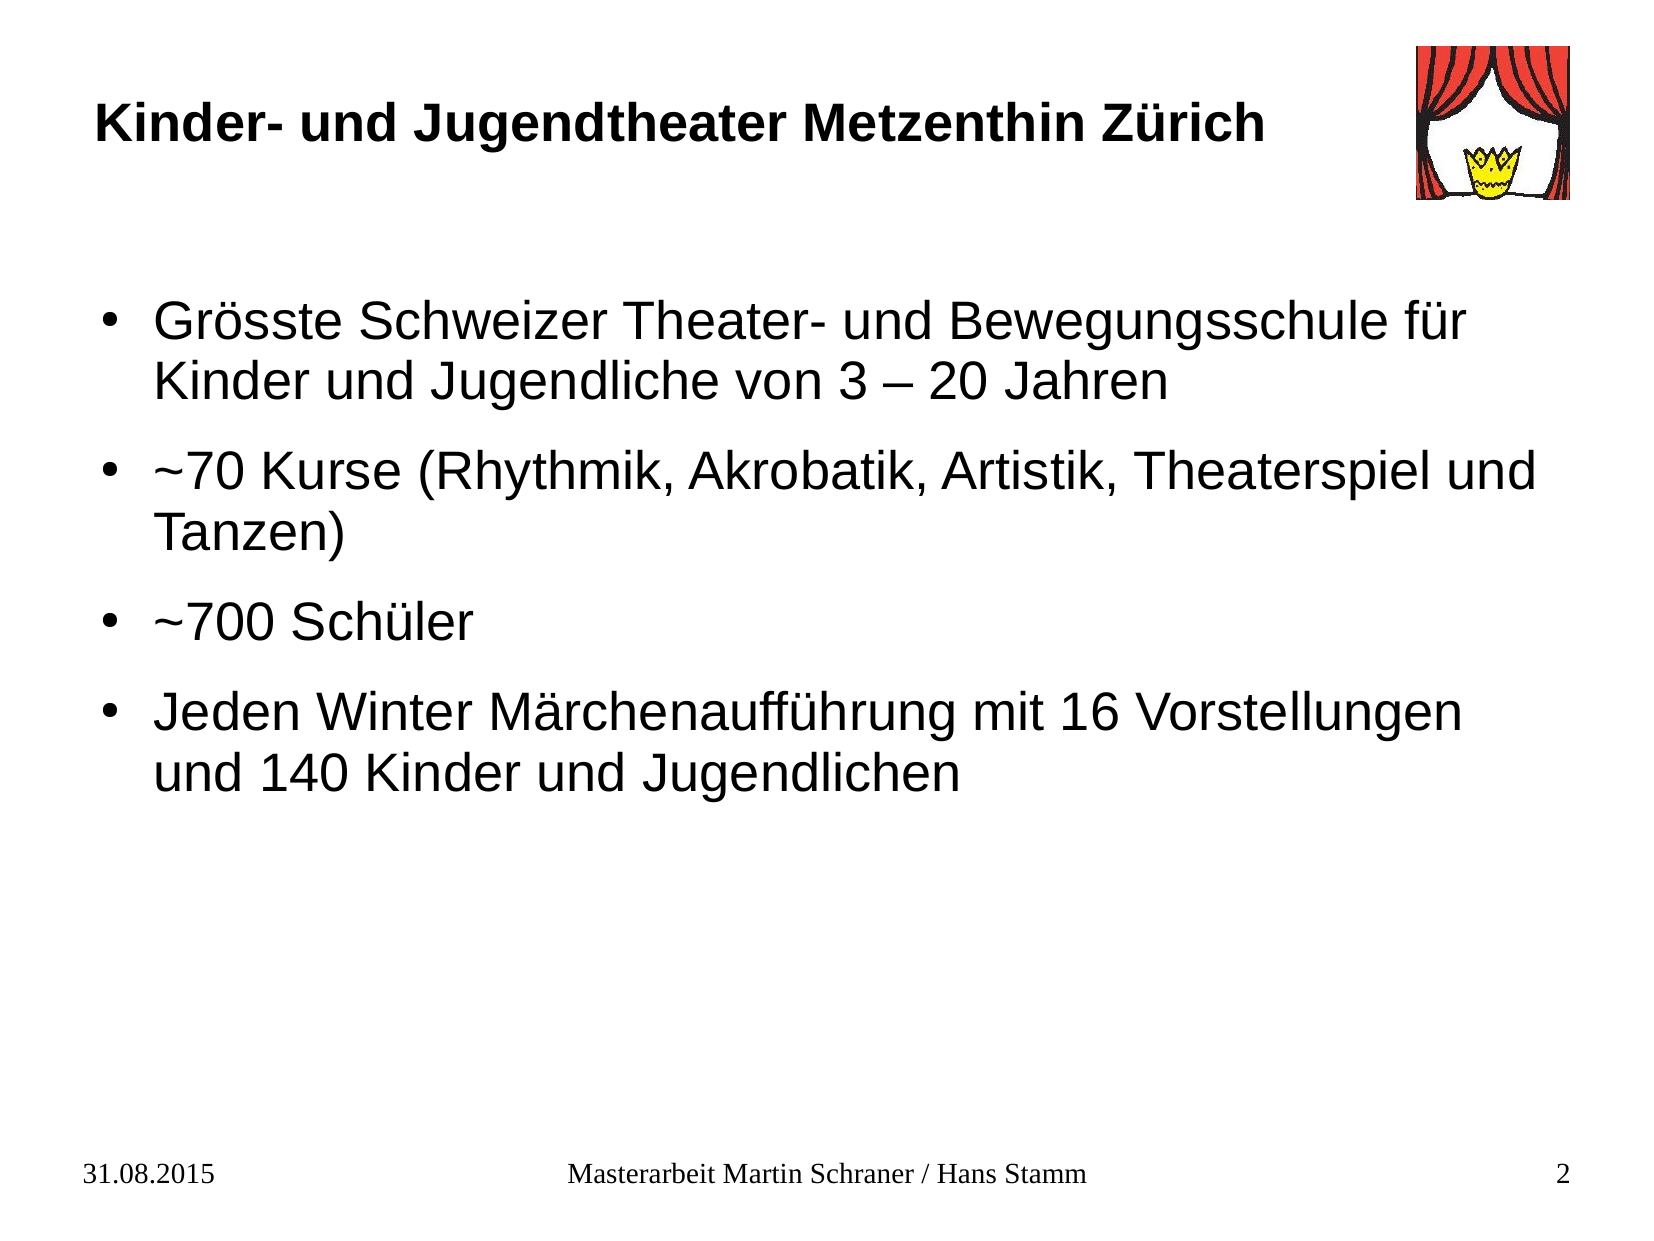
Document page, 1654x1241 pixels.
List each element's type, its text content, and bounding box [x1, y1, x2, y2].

title Kinder- und Jugendtheater Metzenthin Zürich [94, 53, 1347, 193]
list Grösste Schweizer Theater- und Bewegungsschule für Kinder und Jugendliche von 3 – 20 Jahren ~70 Kurse (Rhythmik, Akrobatik, Artistik, Theaterspiel und Tanzen) ~700 Schüler Jeden Winter Märchenaufführung mit 16 Vorstellungen und 140 Kinder und Jugendlichen [82, 290, 1571, 1010]
picture [1416, 46, 1570, 200]
